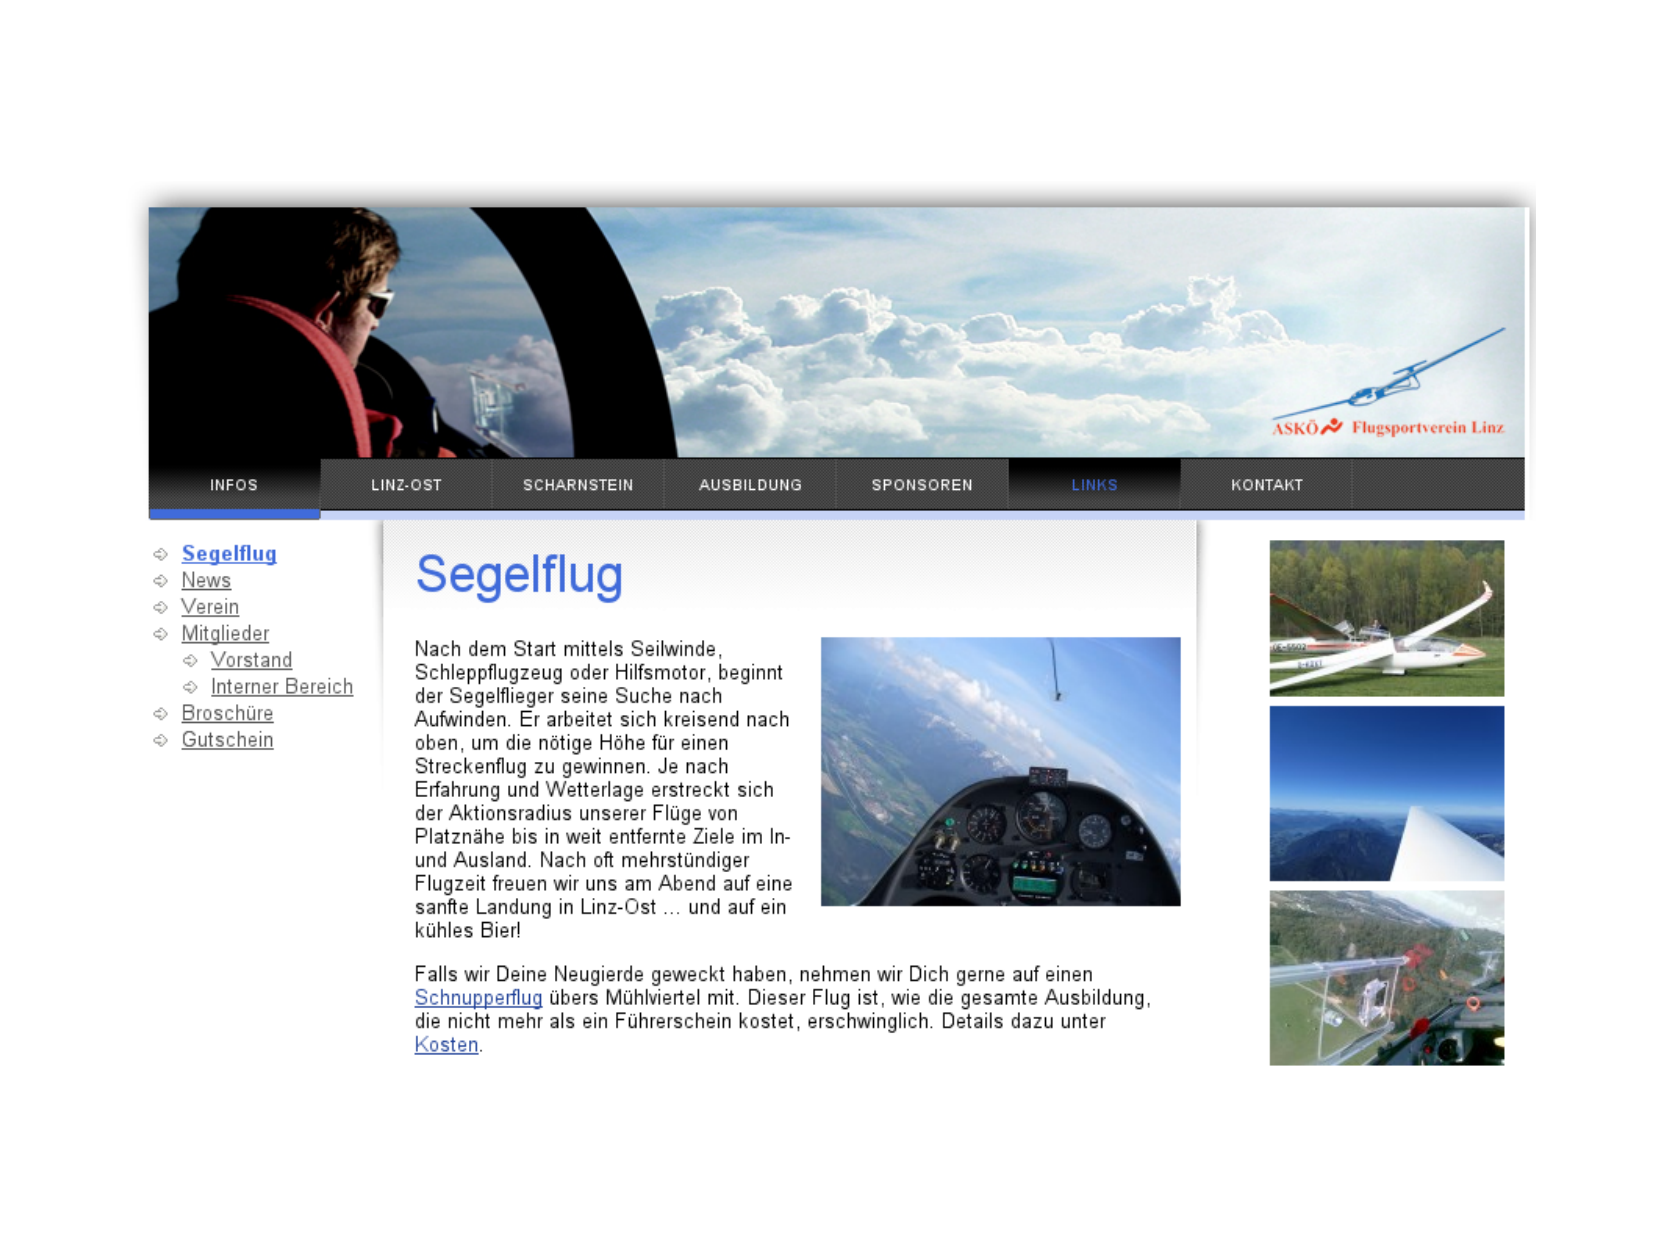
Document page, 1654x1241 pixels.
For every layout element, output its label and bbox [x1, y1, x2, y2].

picture [124, 181, 1536, 1069]
